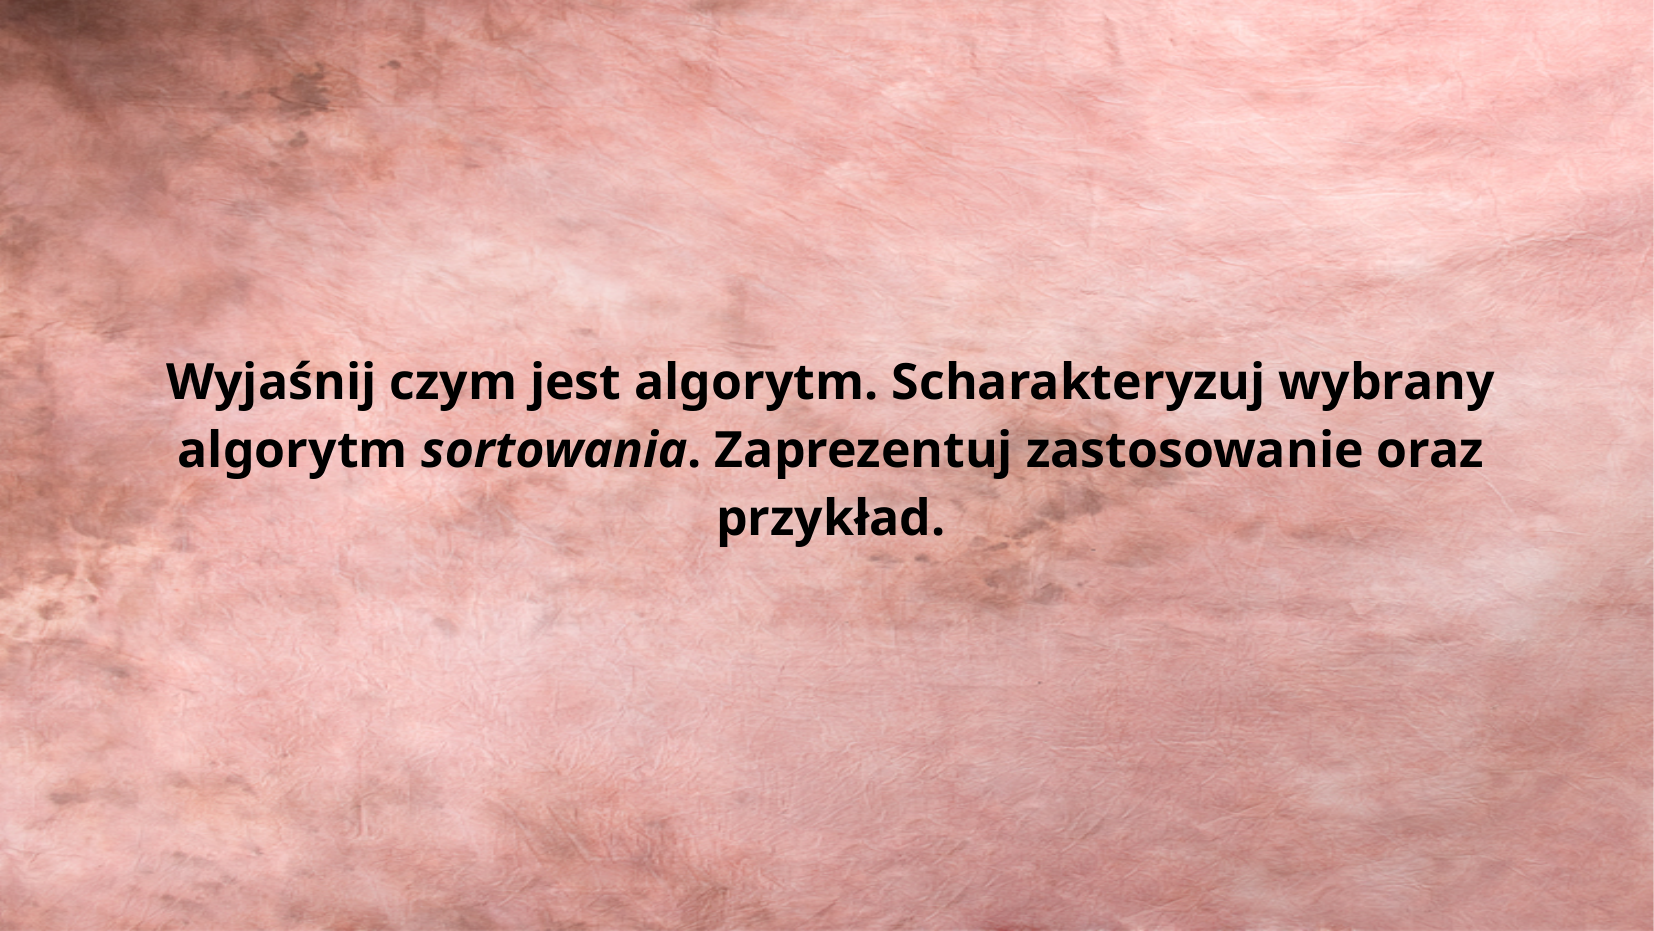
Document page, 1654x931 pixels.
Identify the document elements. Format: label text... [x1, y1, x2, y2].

list Wyjaśnij czym jest algorytm. Scharakteryzuj wybrany algorytm sortowania. Zaprezentuj zastosowanie oraz przykład. [86, 345, 1576, 886]
picture [0, 0, 1654, 931]
